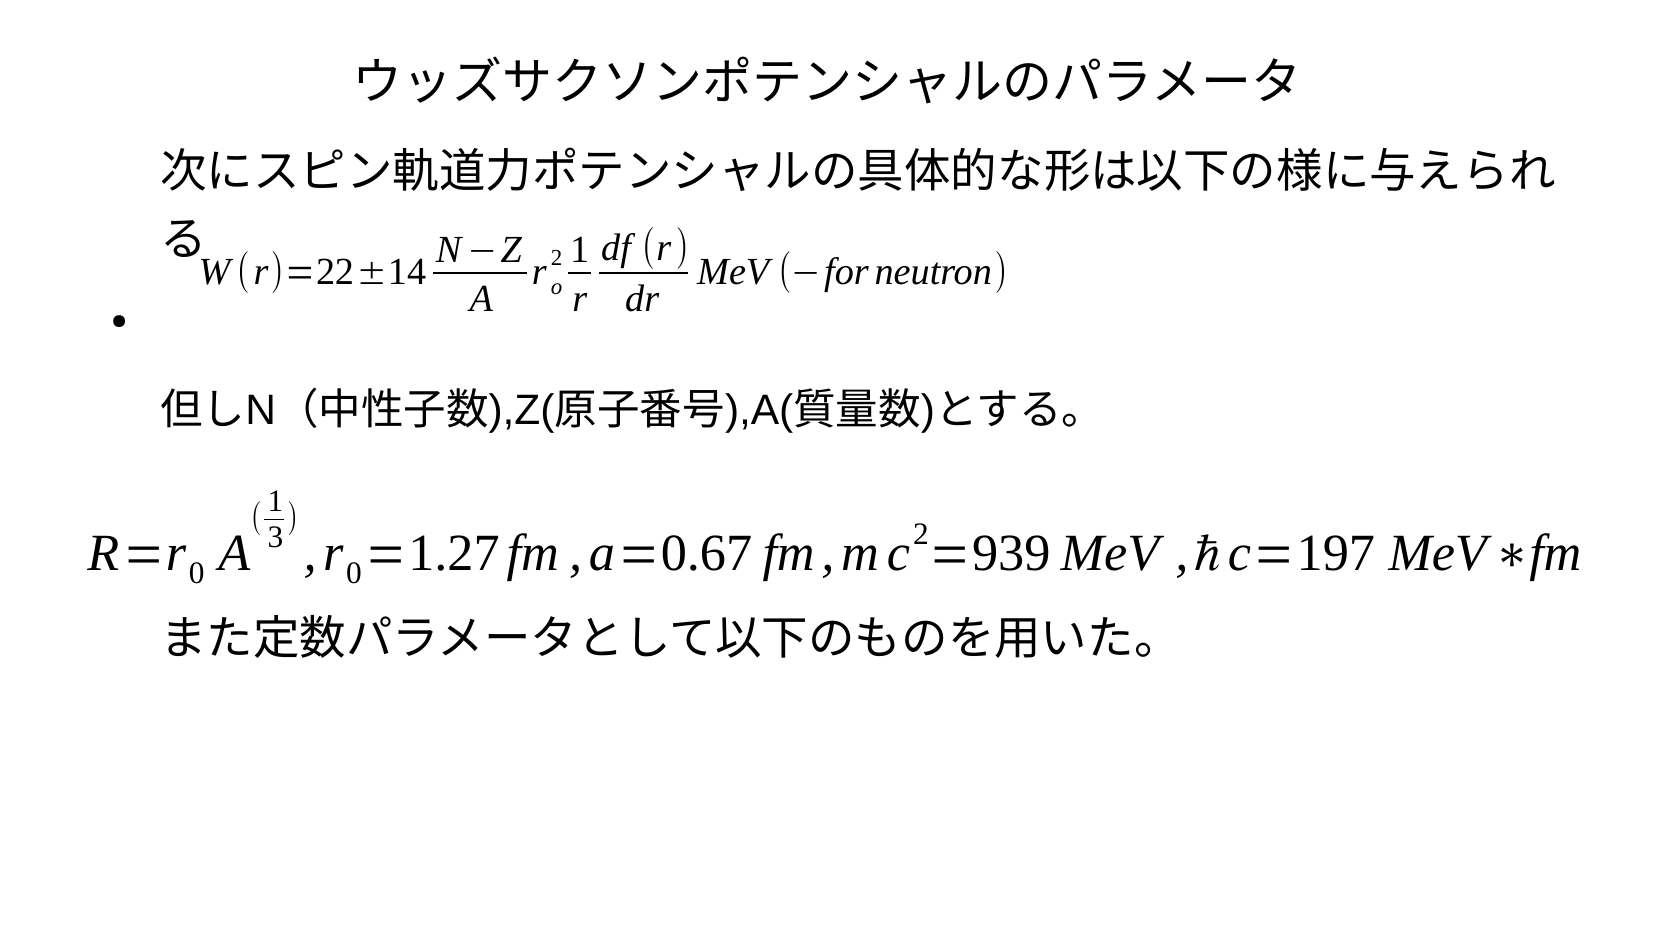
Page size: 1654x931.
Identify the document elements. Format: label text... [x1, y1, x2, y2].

list 次にスピン軌道力ポテンシャルの具体的な形は以下の様に与えられる 但しN（中性子数),Z(原子番号),A(質量数)とする。 また定数パラメータとして以下のものを用いた。 [94, 591, 1583, 674]
chart [188, 224, 1017, 320]
title ウッズサクソンポテンシャルのパラメータ [82, 37, 1571, 119]
list 次にスピン軌道力ポテンシャルの具体的な形は以下の様に与えられる 但しN（中性子数),Z(原子番号),A(質量数)とする。 また定数パラメータとして以下のものを用いた。 [94, 133, 1583, 482]
chart [70, 482, 1597, 591]
